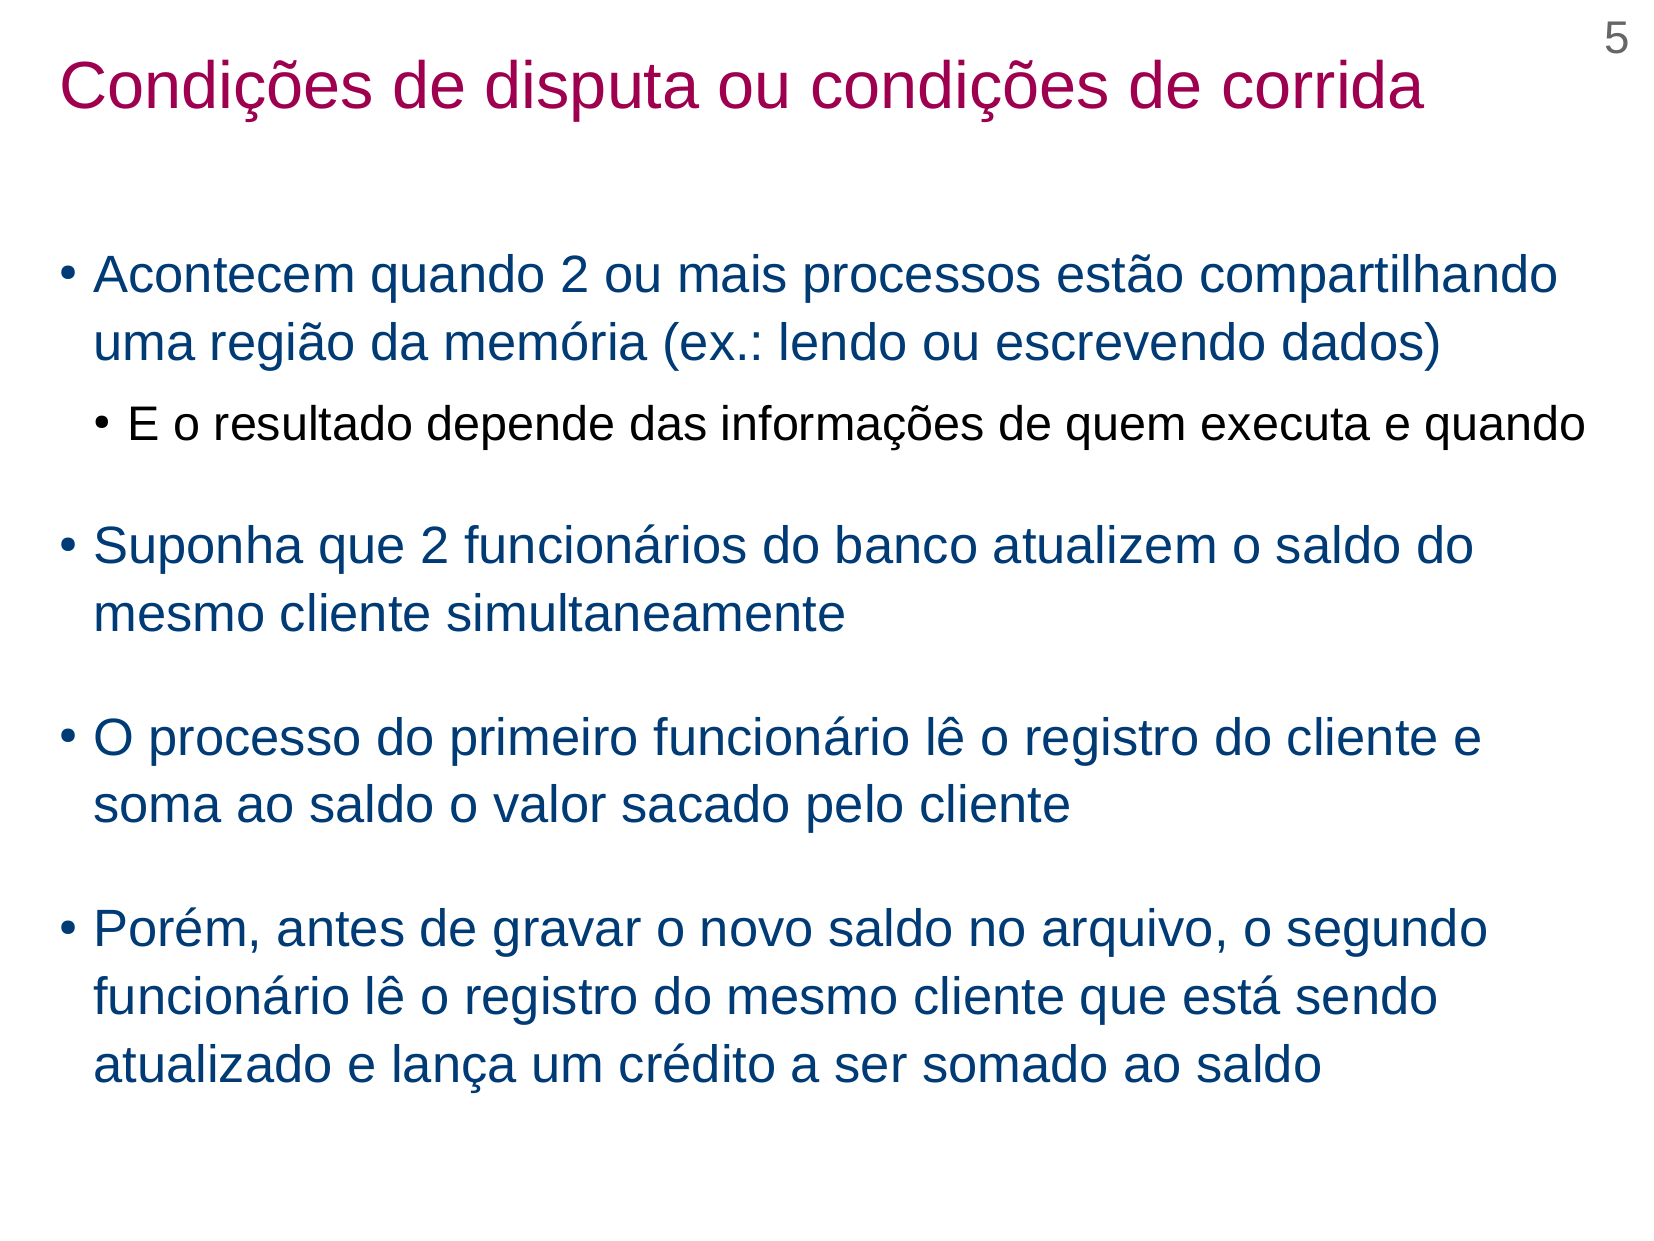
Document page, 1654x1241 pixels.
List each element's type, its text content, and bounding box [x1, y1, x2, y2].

title Condições de disputa ou condições de corrida [59, 54, 1595, 123]
list Acontecem quando 2 ou mais processos estão compartilhando uma região da memória (ex.: lendo ou escrevendo dados) E o resultado depende das informações de quem executa e quando Suponha que 2 funcionários do banco atualizem o saldo do mesmo cliente simultaneamente O processo do primeiro funcionário lê o registro do cliente e soma ao saldo o valor sacado pelo cliente Porém, antes de gravar o novo saldo no arquivo, o segundo funcionário lê o registro do mesmo cliente que está sendo atualizado e lança um crédito a ser somado ao saldo [59, 236, 1595, 1211]
